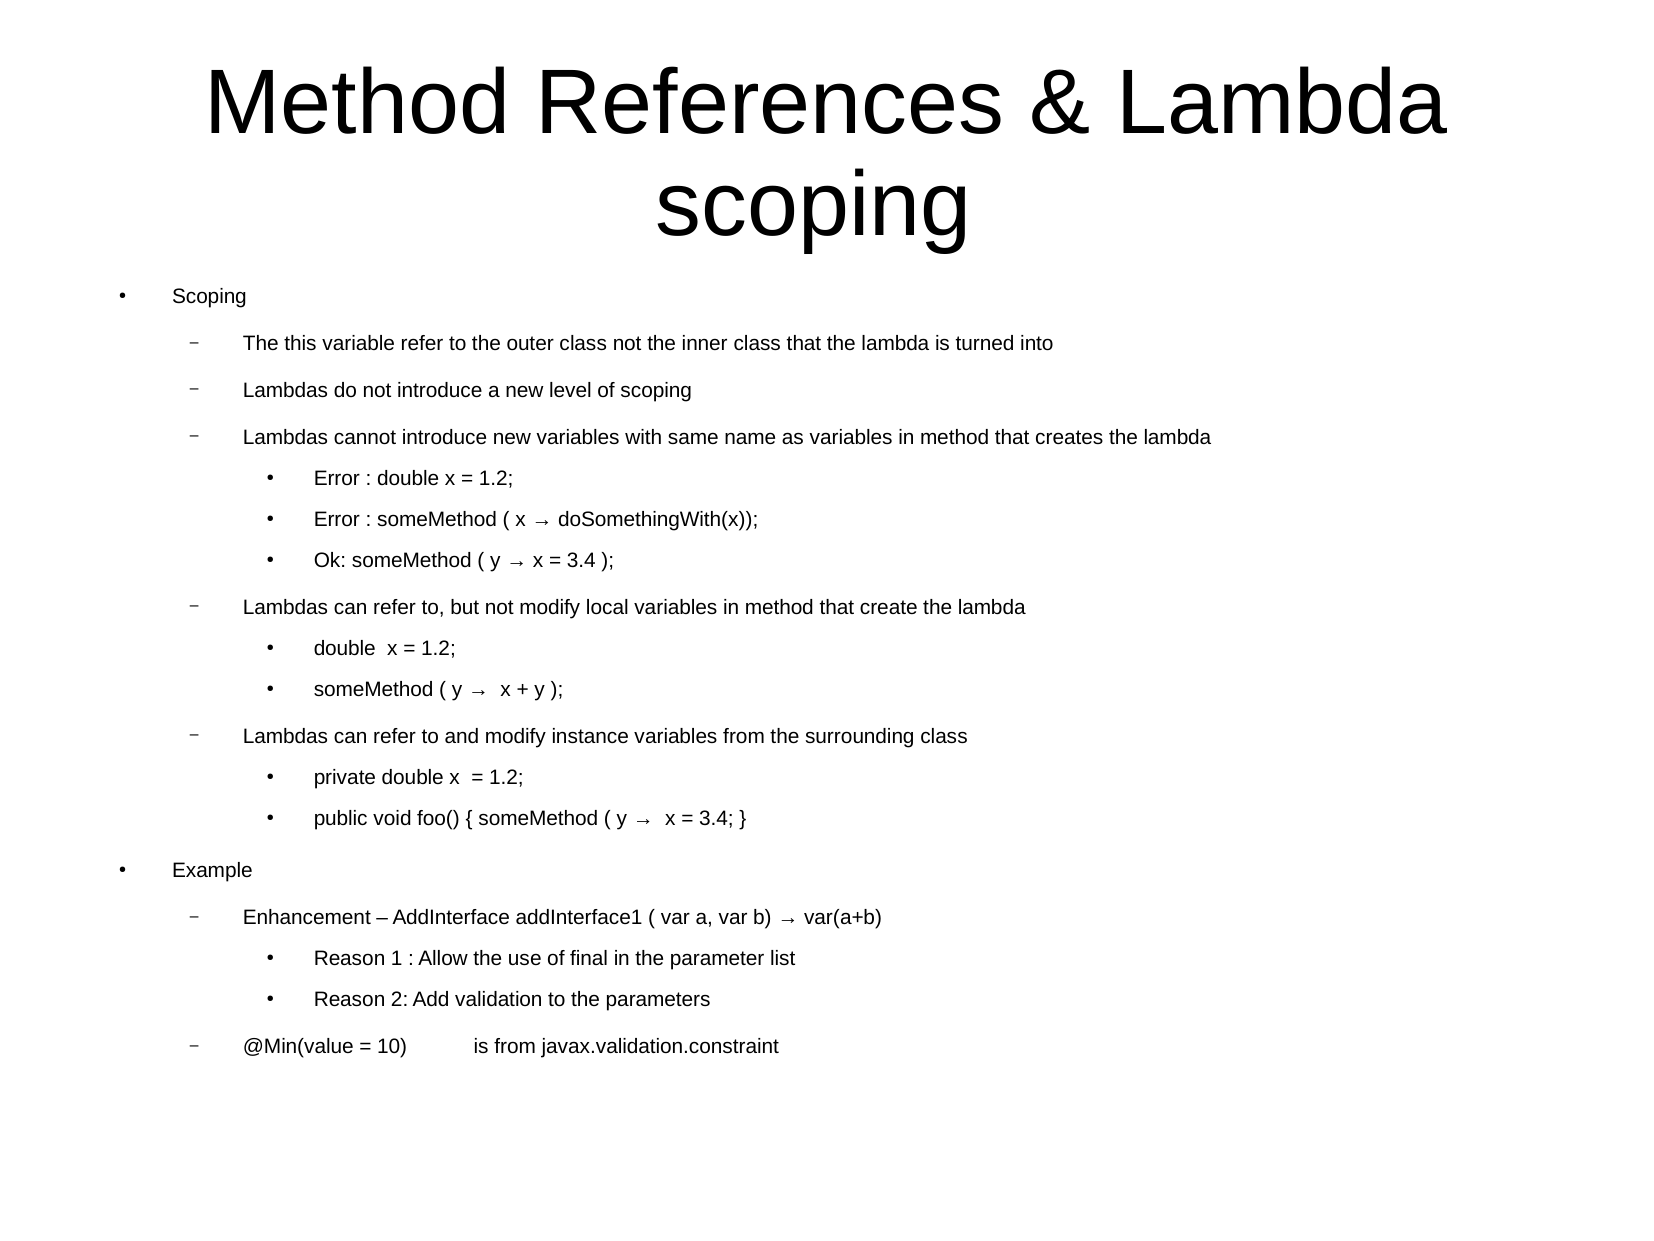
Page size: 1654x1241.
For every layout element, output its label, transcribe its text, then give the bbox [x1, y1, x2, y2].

title Method References & Lambda scoping [82, 49, 1571, 257]
list Scoping The this variable refer to the outer class not the inner class that the lambda is turned into Lambdas do not introduce a new level of scoping Lambdas cannot introduce new variables with same name as variables in method that creates the lambda Error : double x = 1.2; Error : someMethod ( x → doSomethingWith(x)); Ok: someMethod ( y → x = 3.4 ); Lambdas can refer to, but not modify local variables in method that create the lambda double x = 1.2; someMethod ( y → x + y ); Lambdas can refer to and modify instance variables from the surrounding class private double x = 1.2; public void foo() { someMethod ( y → x = 3.4; } Example Enhancement – AddInterface addInterface1 ( var a, var b) → var(a+b) Reason 1 : Allow the use of final in the parameter list Reason 2: Add validation to the parameters @Min(value = 10) is from javax.validation.constraint [101, 285, 1654, 1210]
